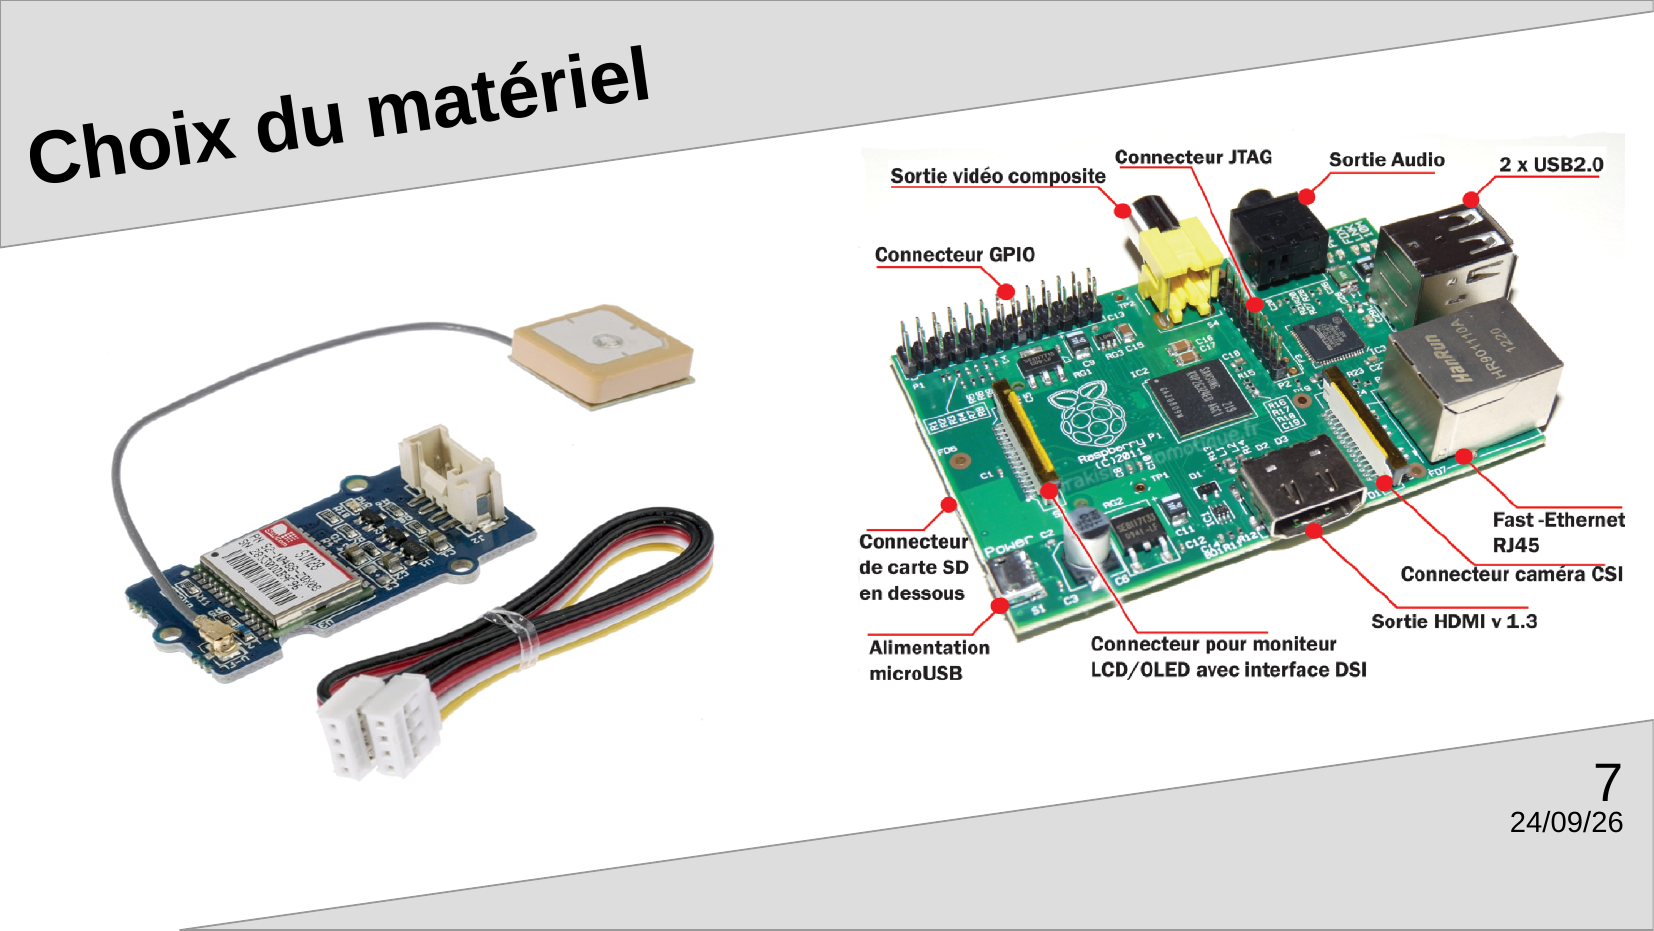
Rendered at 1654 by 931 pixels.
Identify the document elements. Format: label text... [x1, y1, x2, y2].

picture [856, 129, 1625, 709]
picture [84, 254, 739, 827]
title Choix du matériel [16, 0, 1501, 239]
